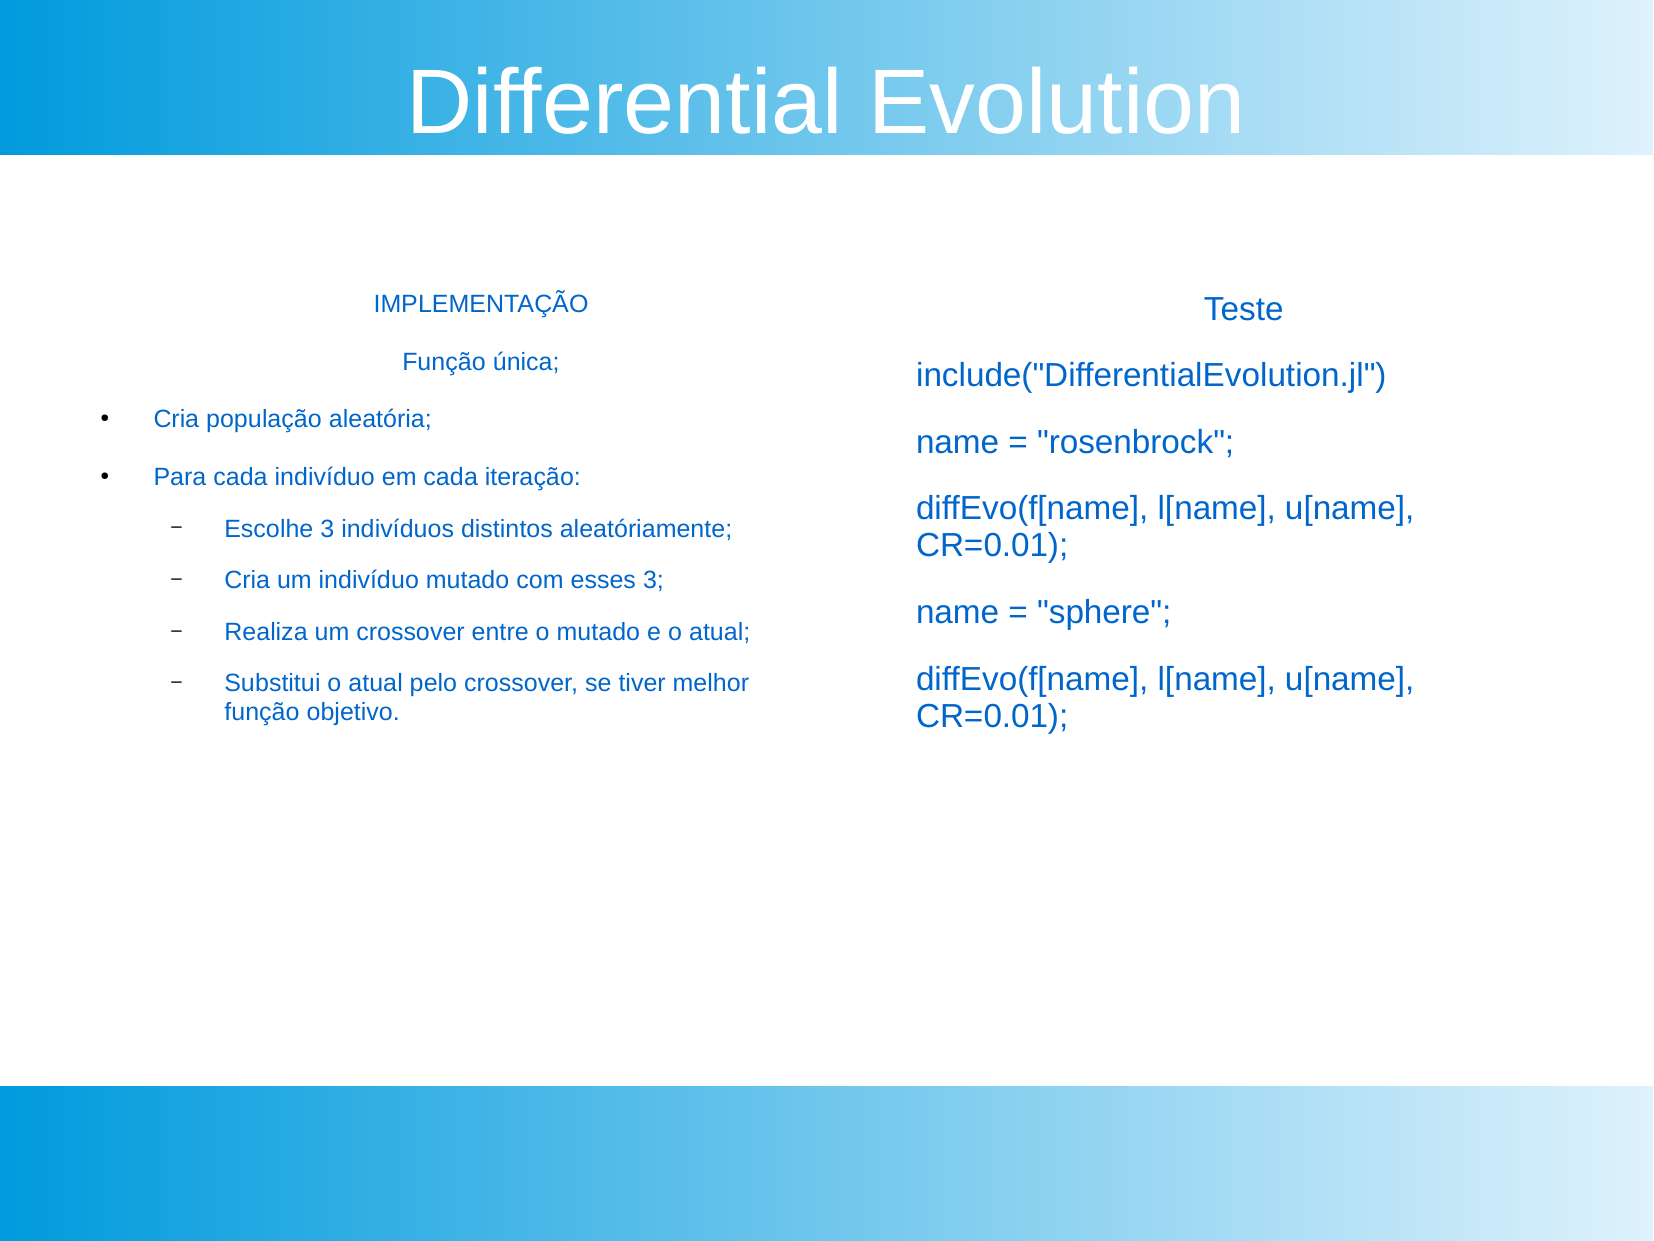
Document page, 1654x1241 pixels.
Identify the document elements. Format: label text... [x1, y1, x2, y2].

title Differential Evolution [82, 49, 1571, 155]
list IMPLEMENTAÇÃO Função única; Cria população aleatória; Para cada indivíduo em cada iteração: Escolhe 3 indivíduos distintos aleatóriamente; Cria um indivíduo mutado com esses 3; Realiza um crossover entre o mutado e o atual; Substitui o atual pelo crossover, se tiver melhor função objetivo. [82, 290, 809, 1010]
list Teste include("DifferentialEvolution.jl") name = "rosenbrock"; diffEvo(f[name], l[name], u[name], CR=0.01); name = "sphere"; diffEvo(f[name], l[name], u[name], CR=0.01); [845, 290, 1572, 1010]
